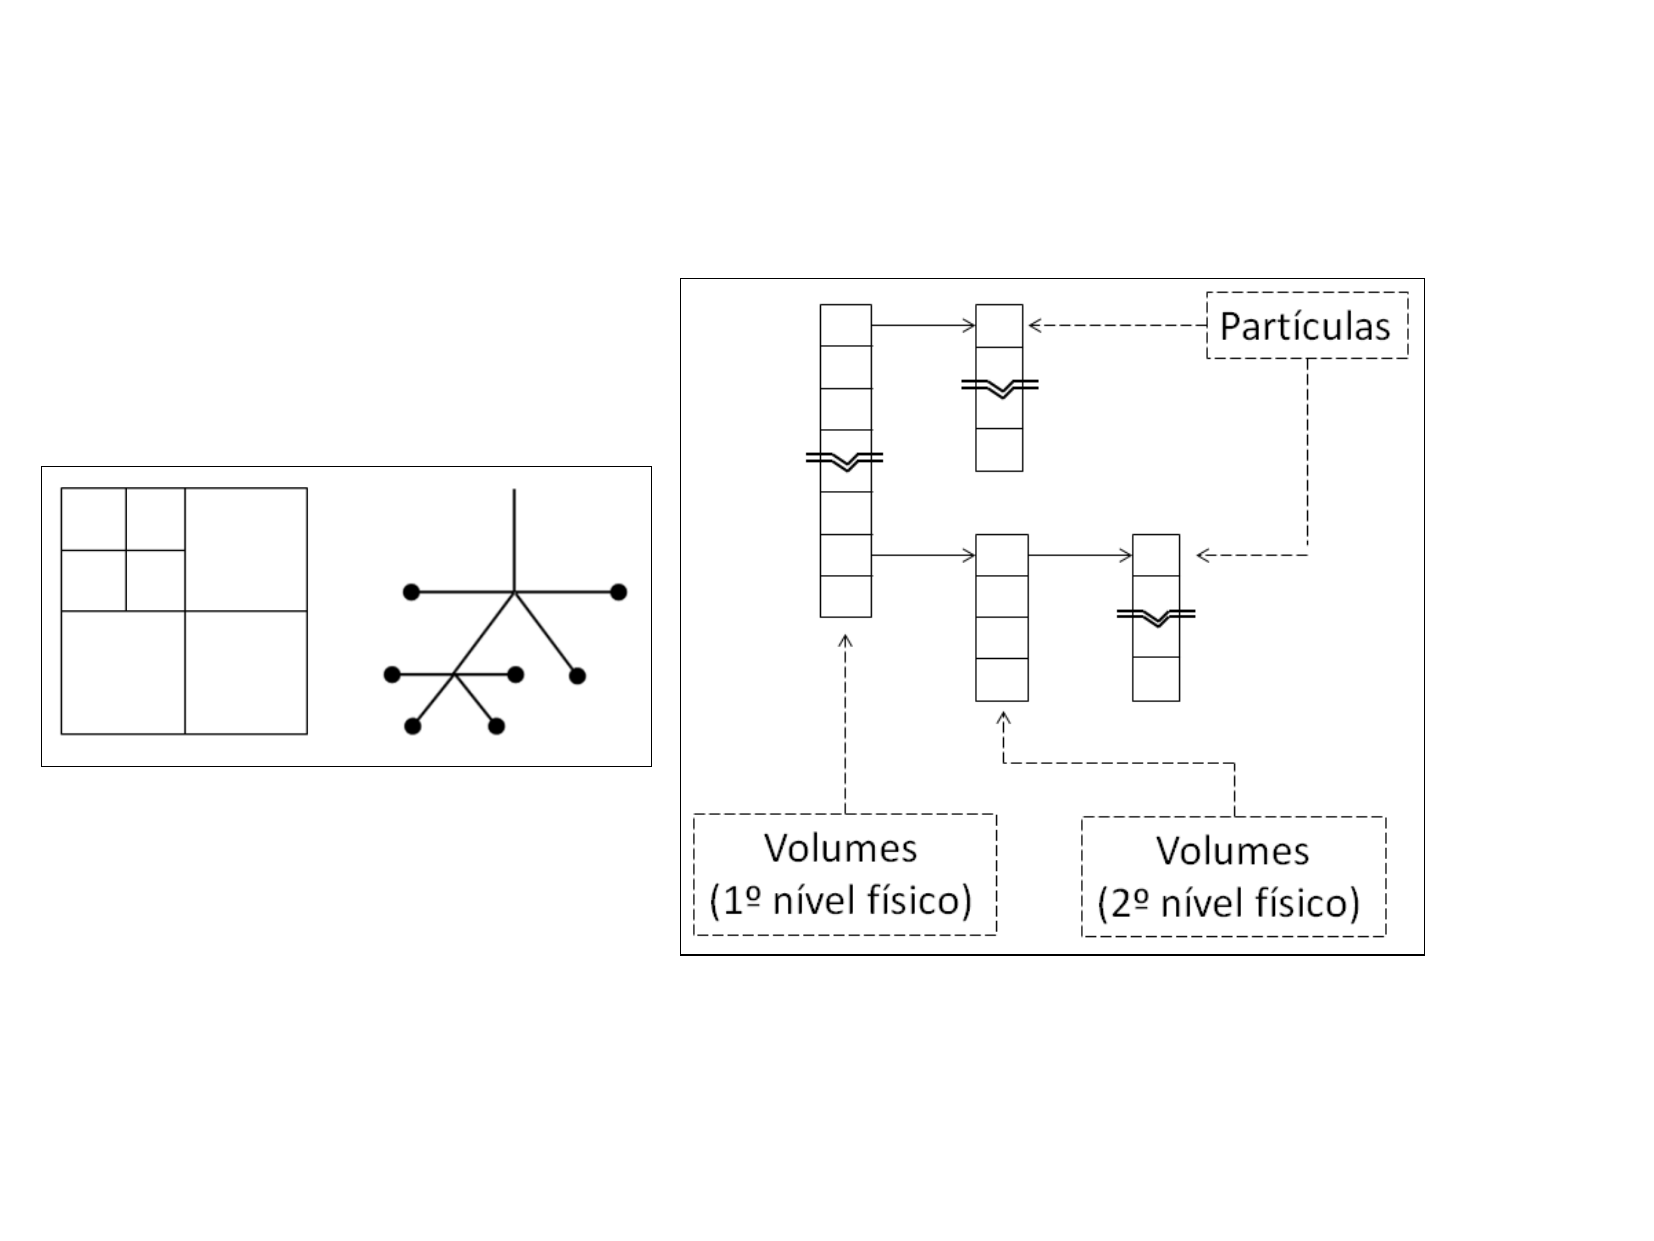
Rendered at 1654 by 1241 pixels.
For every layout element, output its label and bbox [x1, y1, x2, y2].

picture [41, 466, 652, 767]
picture [681, 279, 1424, 954]
